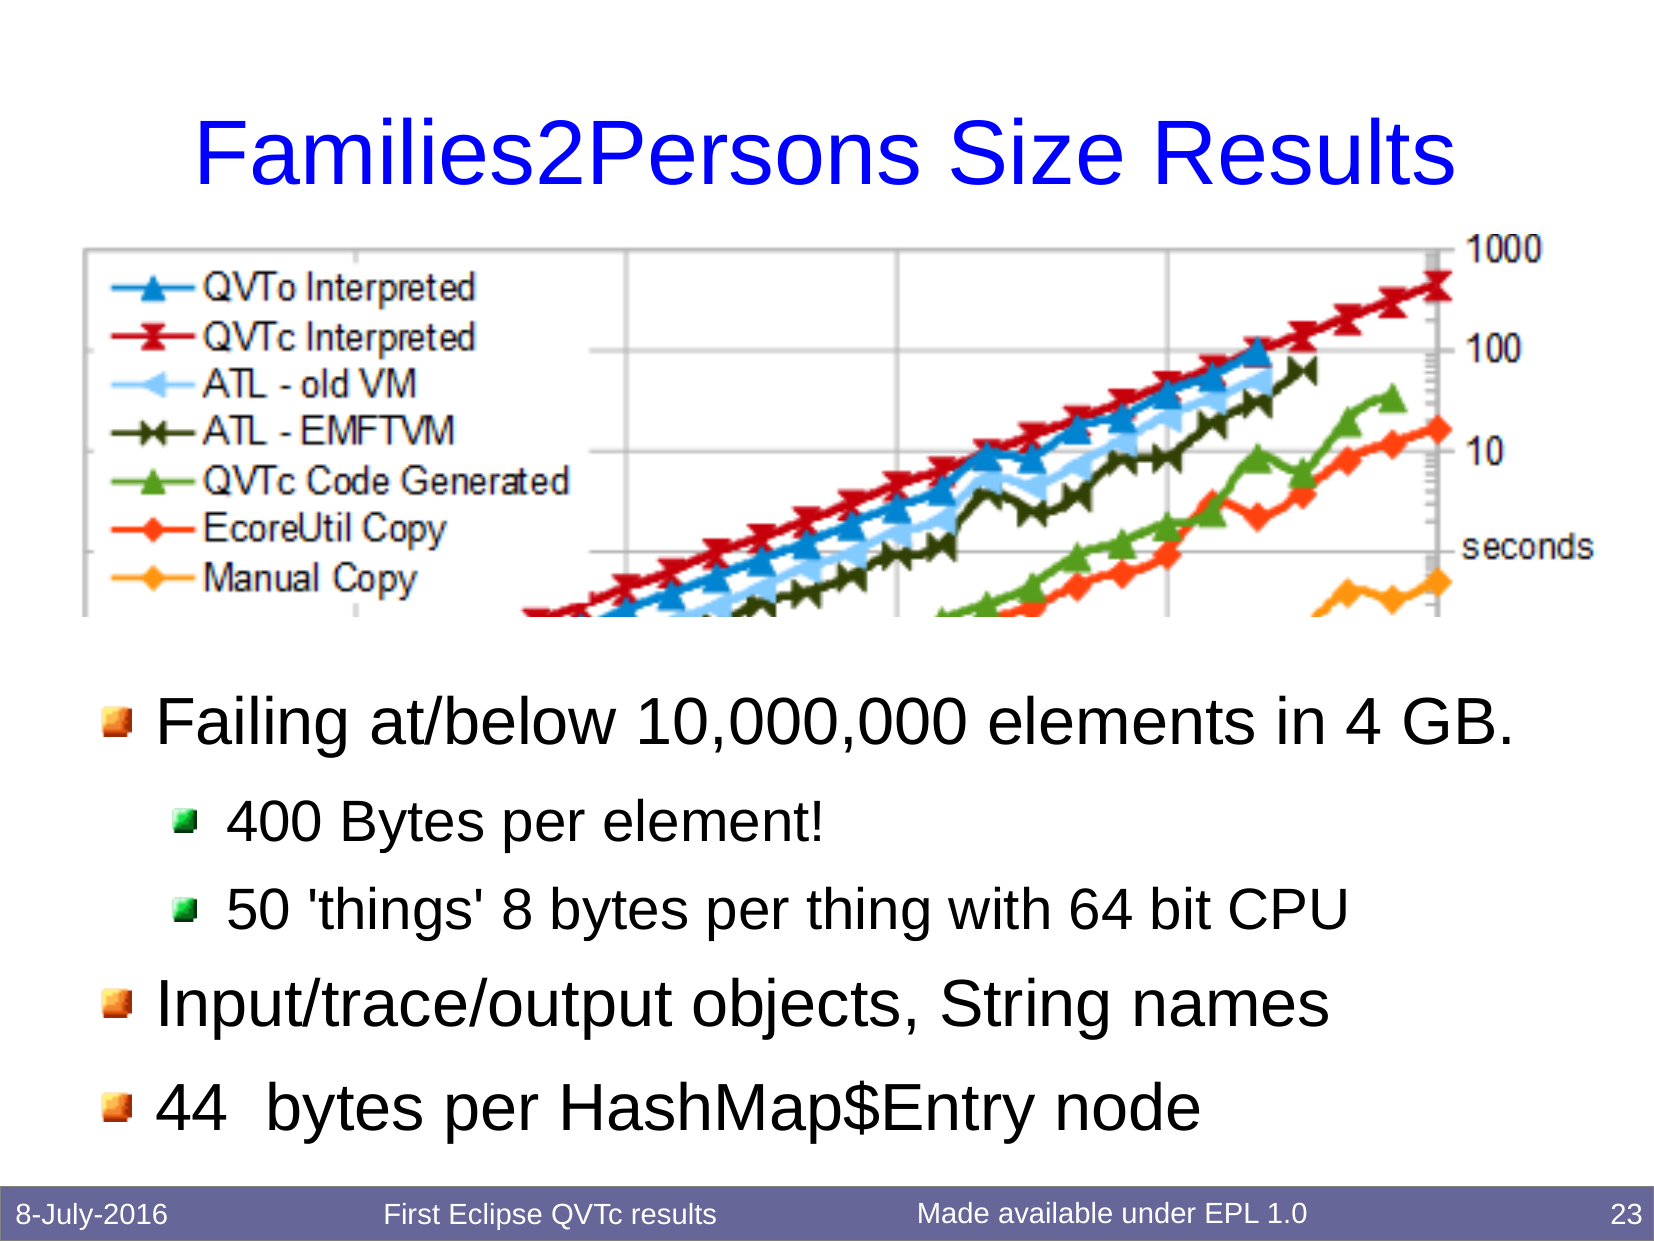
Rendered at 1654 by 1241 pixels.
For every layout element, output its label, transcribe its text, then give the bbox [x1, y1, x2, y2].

picture [57, 234, 1597, 617]
title Families2Persons Size Results [82, 49, 1571, 234]
list Failing at/below 10,000,000 elements in 4 GB. 400 Bytes per element! 50 'things' 8 bytes per thing with 64 bit CPU Input/trace/output objects, String names 44 bytes per HashMap$Entry node [84, 684, 1573, 1150]
